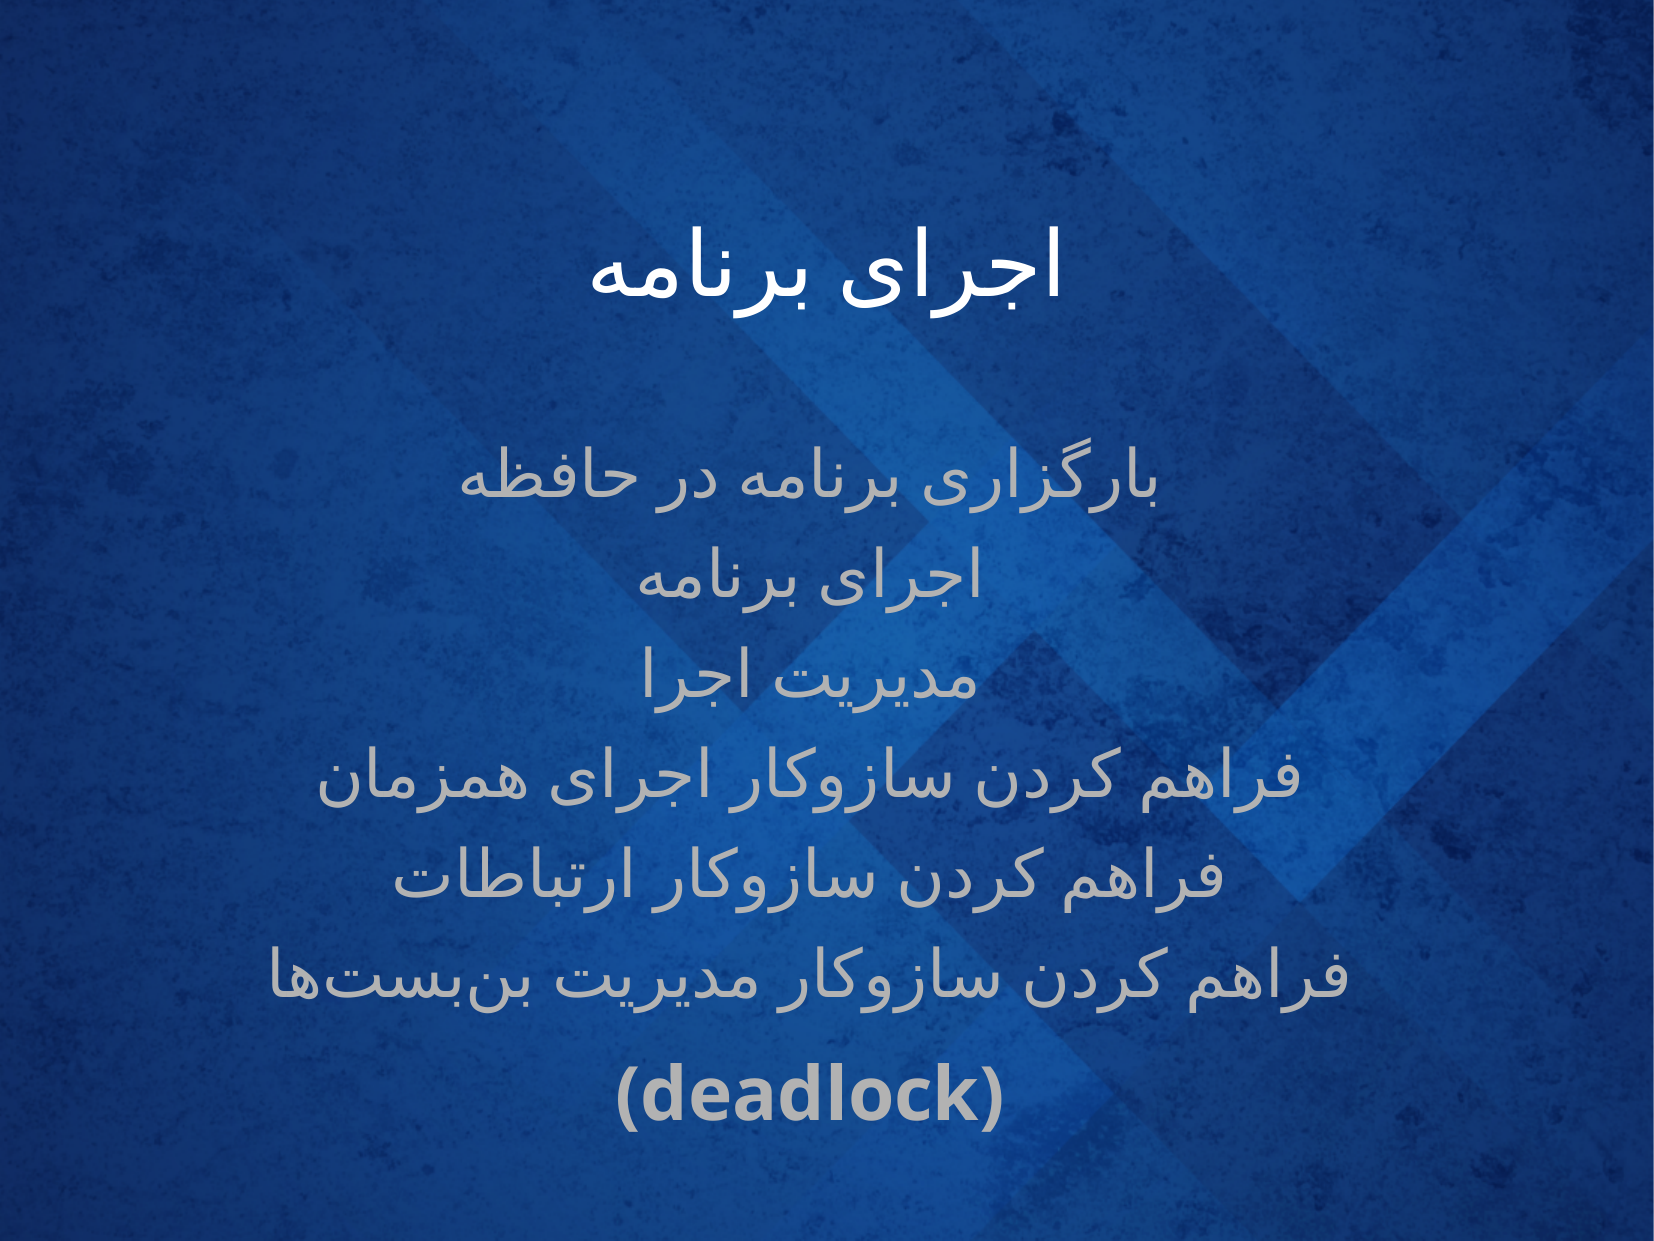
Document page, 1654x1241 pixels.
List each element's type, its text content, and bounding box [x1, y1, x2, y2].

title اجرای برنامه [82, 170, 1571, 378]
subtitle بارگزاری برنامه در حافظه اجرای برنامه مدیریت اجرا فراهم کردن سازوکار اجرای همزمان فراهم کردن سازوکار ارتباطات فراهم کردن سازوکار مدیریت بن‌بست‌ها (deadlock) [82, 425, 1538, 1157]
picture [0, 0, 1654, 1241]
